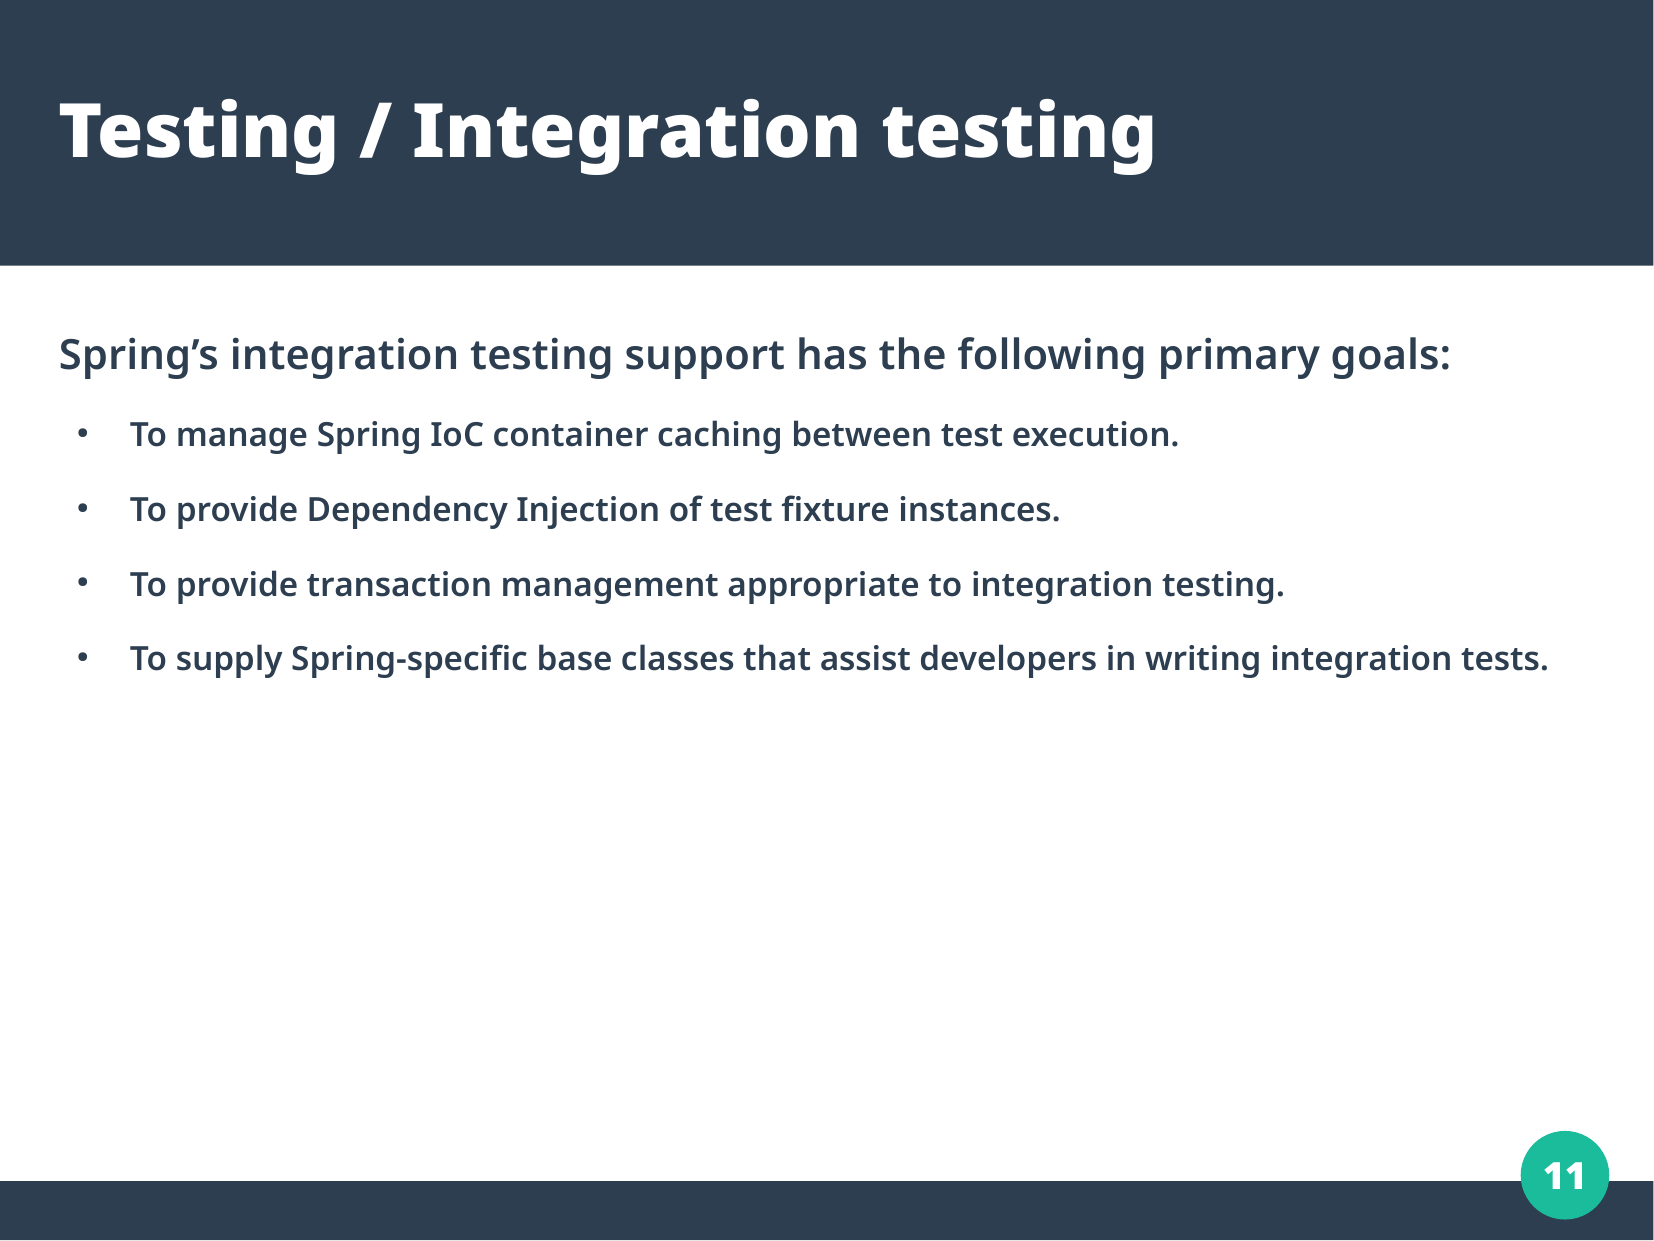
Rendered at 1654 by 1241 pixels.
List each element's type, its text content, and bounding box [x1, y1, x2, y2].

title Testing / Integration testing [59, 49, 1595, 207]
list Spring’s integration testing support has the following primary goals: To manage Spring IoC container caching between test execution. To provide Dependency Injection of test fixture instances. To provide transaction management appropriate to integration testing. To supply Spring-specific base classes that assist developers in writing integration tests. [59, 324, 1595, 1152]
